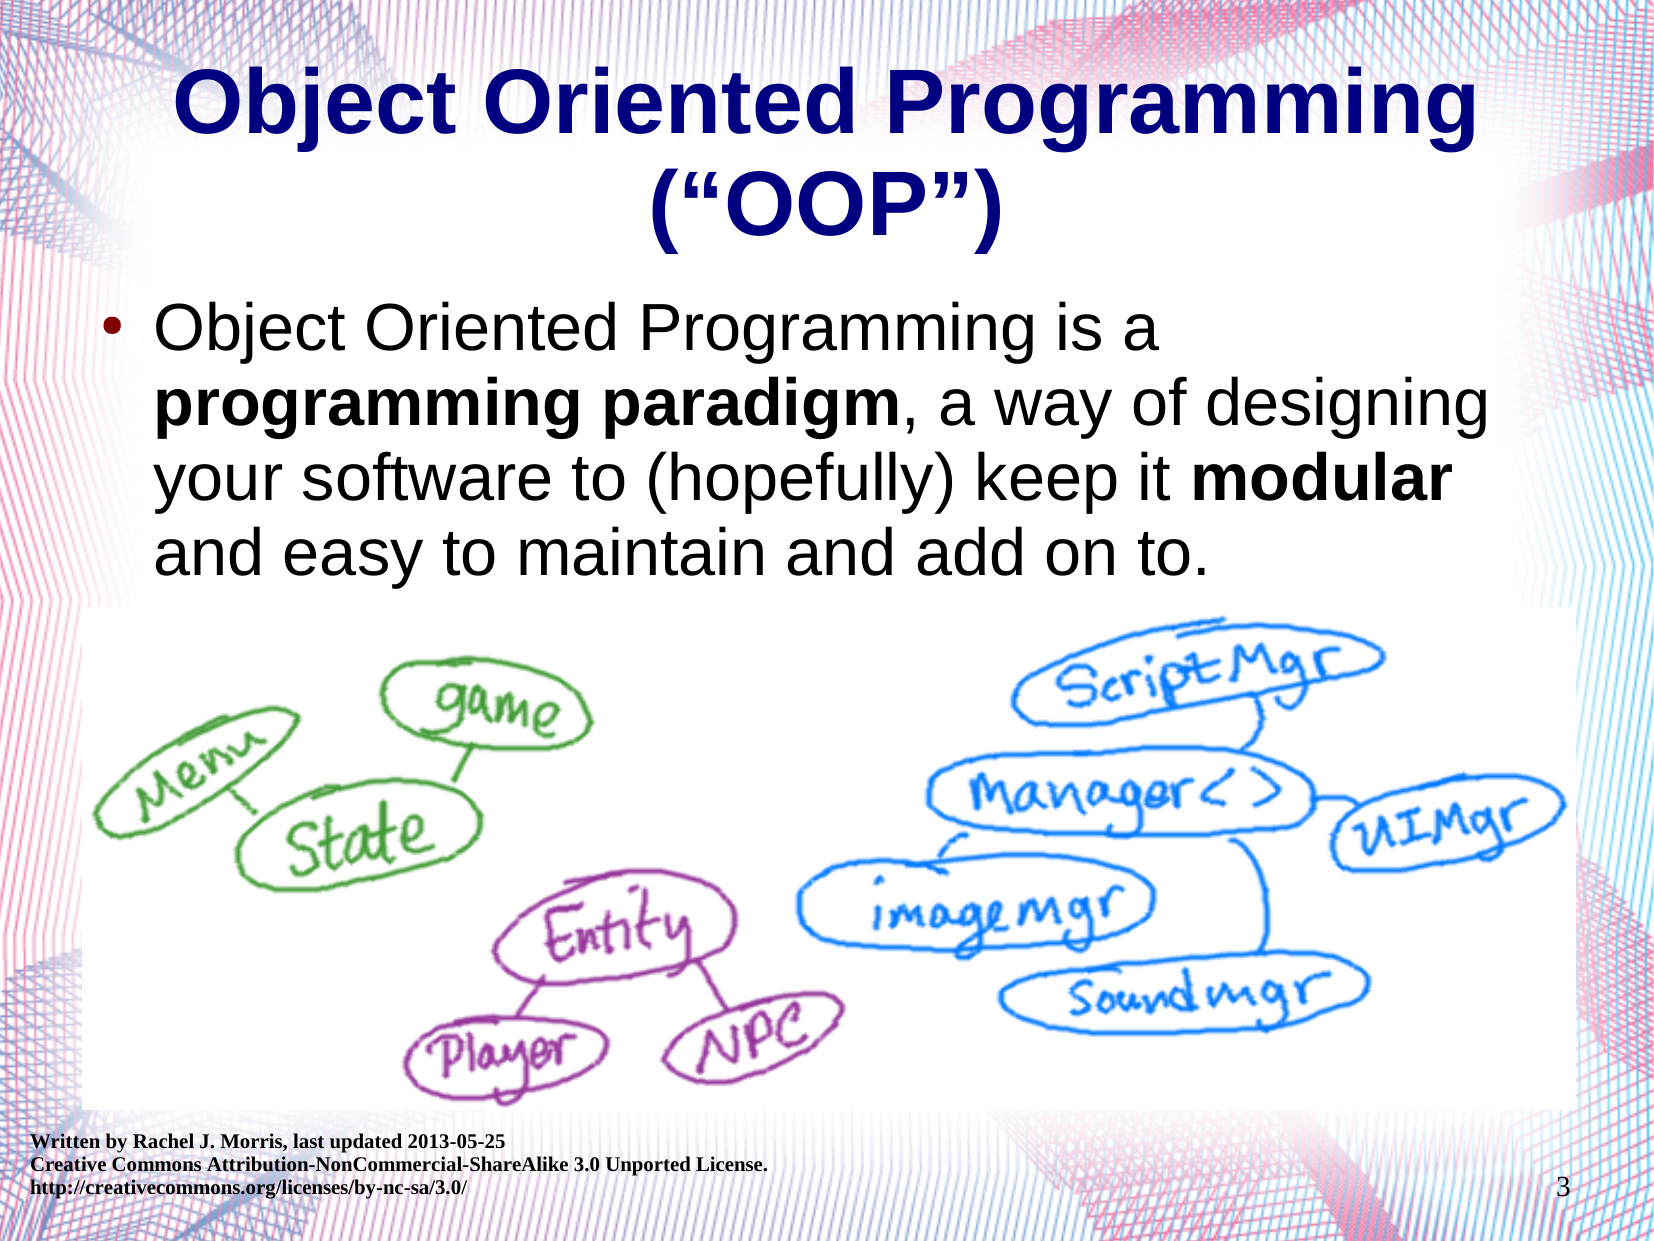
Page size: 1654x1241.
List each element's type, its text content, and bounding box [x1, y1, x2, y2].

list Object Oriented Programming is a programming paradigm, a way of designing your software to (hopefully) keep it modular and easy to maintain and add on to. [82, 290, 1571, 607]
title Object Oriented Programming (“OOP”) [82, 49, 1571, 257]
picture [0, 0, 1654, 1241]
